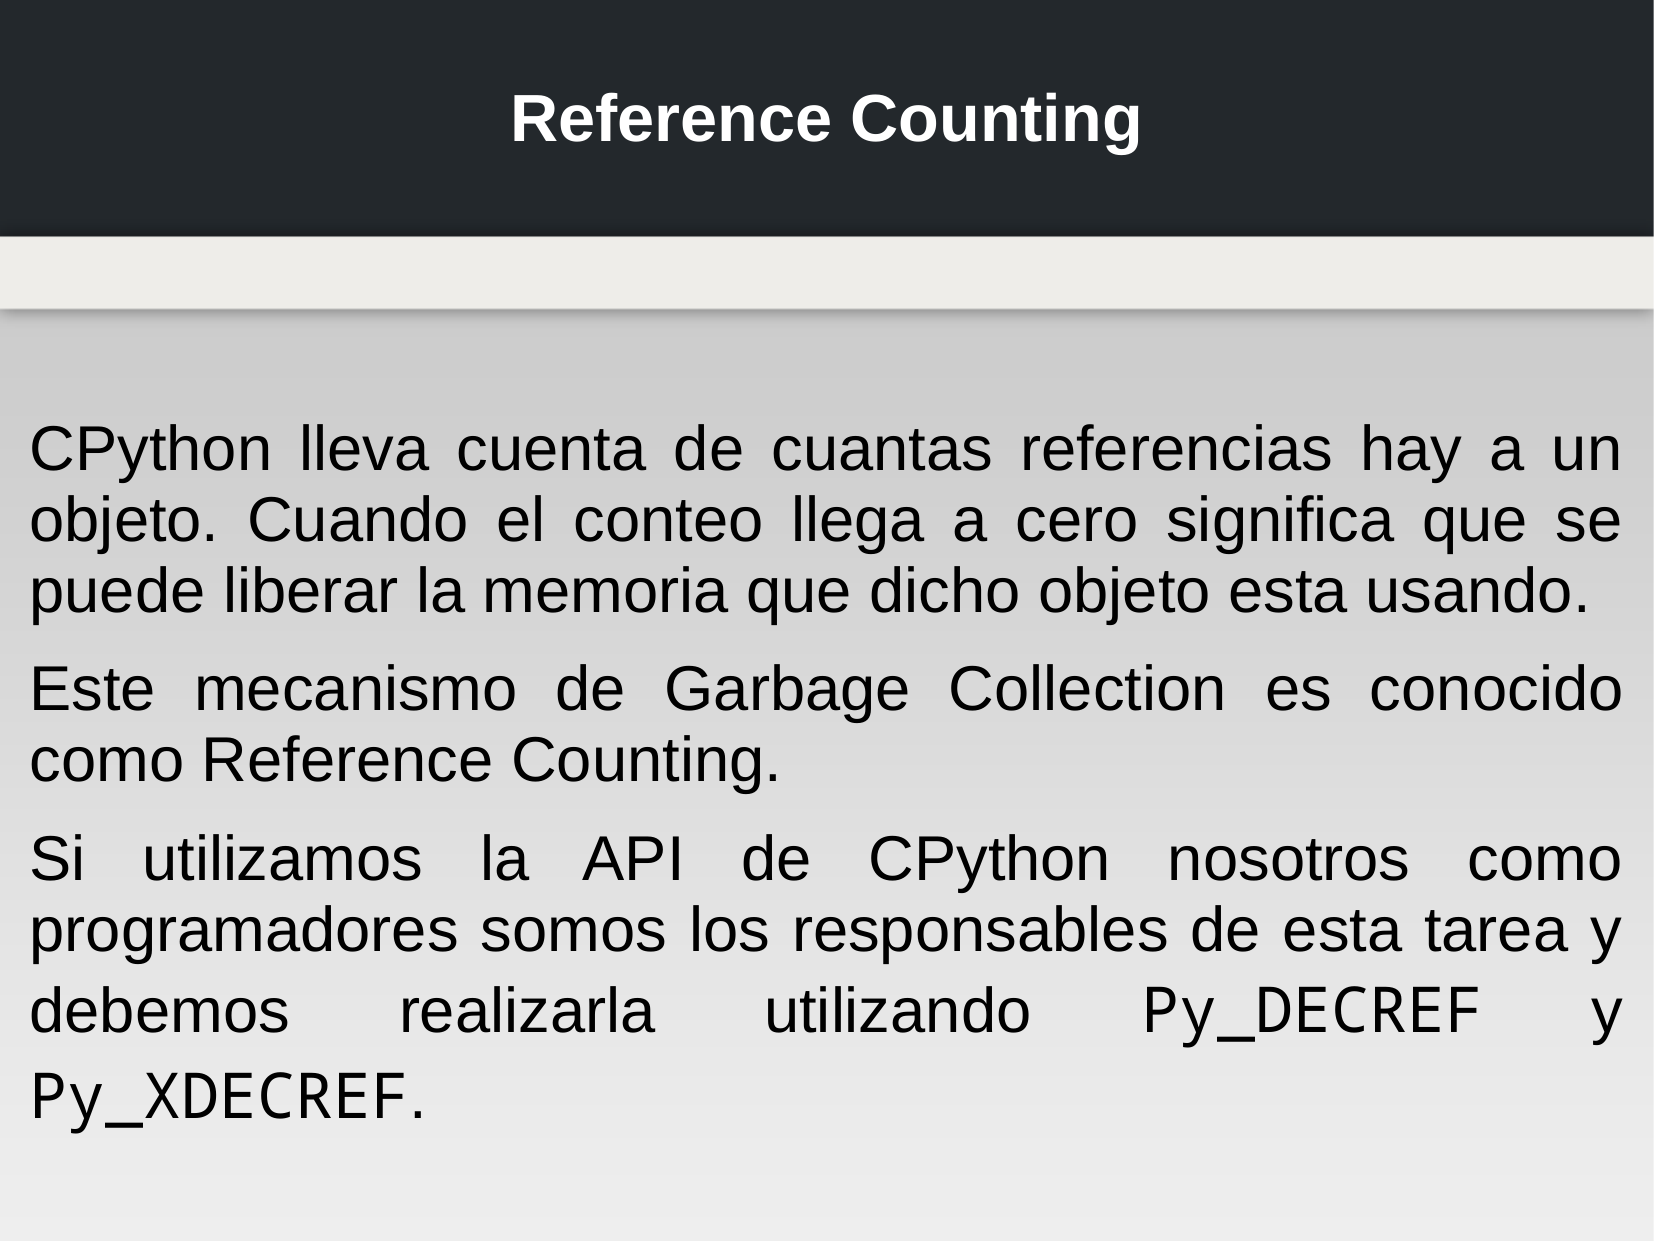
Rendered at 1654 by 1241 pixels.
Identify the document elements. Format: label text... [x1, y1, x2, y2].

title Reference Counting [0, 0, 1654, 237]
list CPython lleva cuenta de cuantas referencias hay a un objeto. Cuando el conteo llega a cero significa que se puede liberar la memoria que dicho objeto esta usando. Este mecanismo de Garbage Collection es conocido como Reference Counting. Si utilizamos la API de CPython nosotros como programadores somos los responsables de esta tarea y debemos realizarla utilizando Py_DECREF y Py_XDECREF. [29, 413, 1625, 1182]
picture [0, 237, 1654, 1241]
